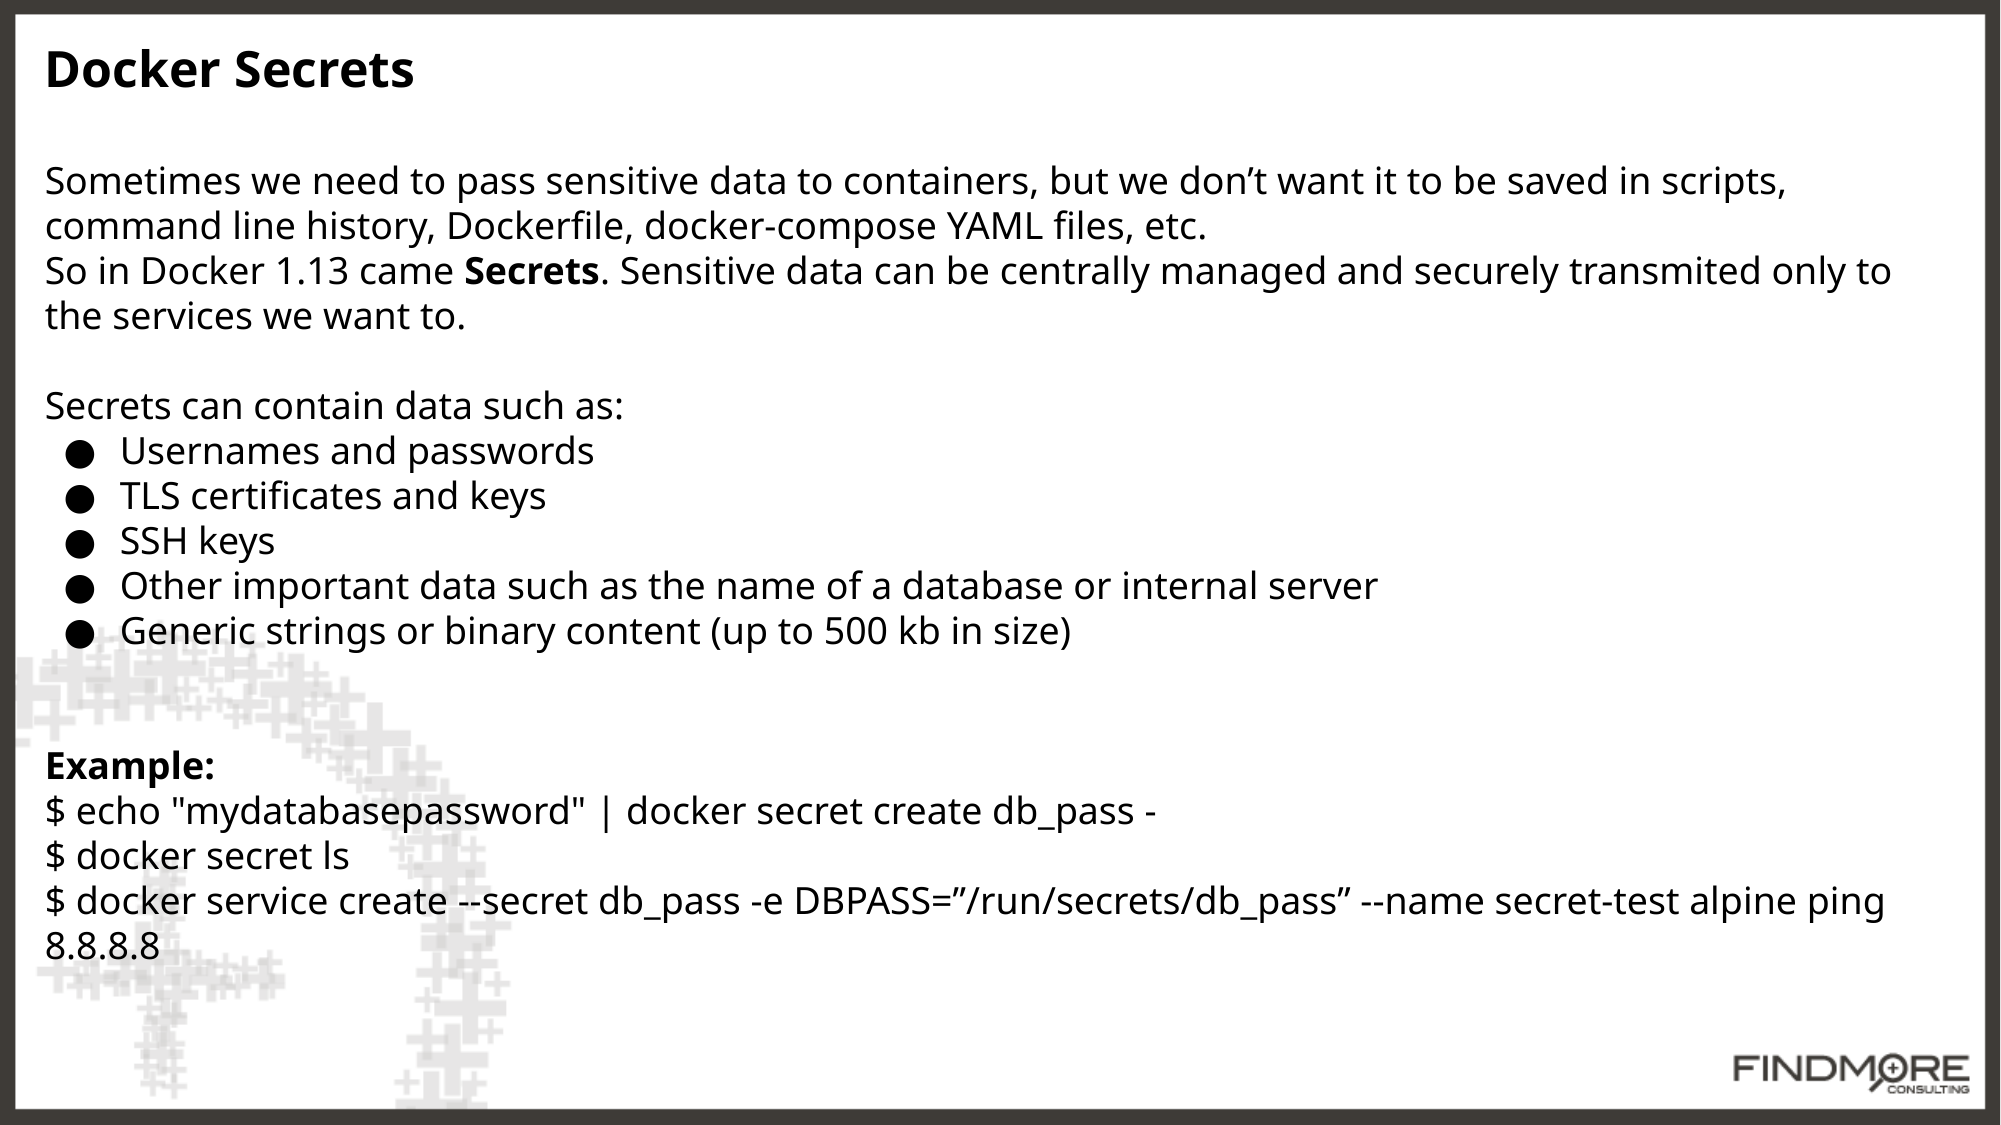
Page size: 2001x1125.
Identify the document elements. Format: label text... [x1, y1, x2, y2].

text_box Docker Secrets Sometimes we need to pass sensitive data to containers, but we don’t want it to be saved in scripts, command line history, Dockerfile, docker-compose YAML files, etc. So in Docker 1.13 came Secrets. Sensitive data can be centrally managed and securely transmited only to the services we want to. Secrets can contain data such as: Usernames and passwords TLS certificates and keys SSH keys Other important data such as the name of a database or internal server Generic strings or binary content (up to 500 kb in size) Example: $ echo "mydatabasepassword" | docker secret create db_pass - $ docker secret ls $ docker service create --secret db_pass -e DBPASS=”/run/secrets/db_pass” --name secret-test alpine ping 8.8.8.8 [29, 29, 1950, 1061]
picture [0, 0, 2001, 1125]
